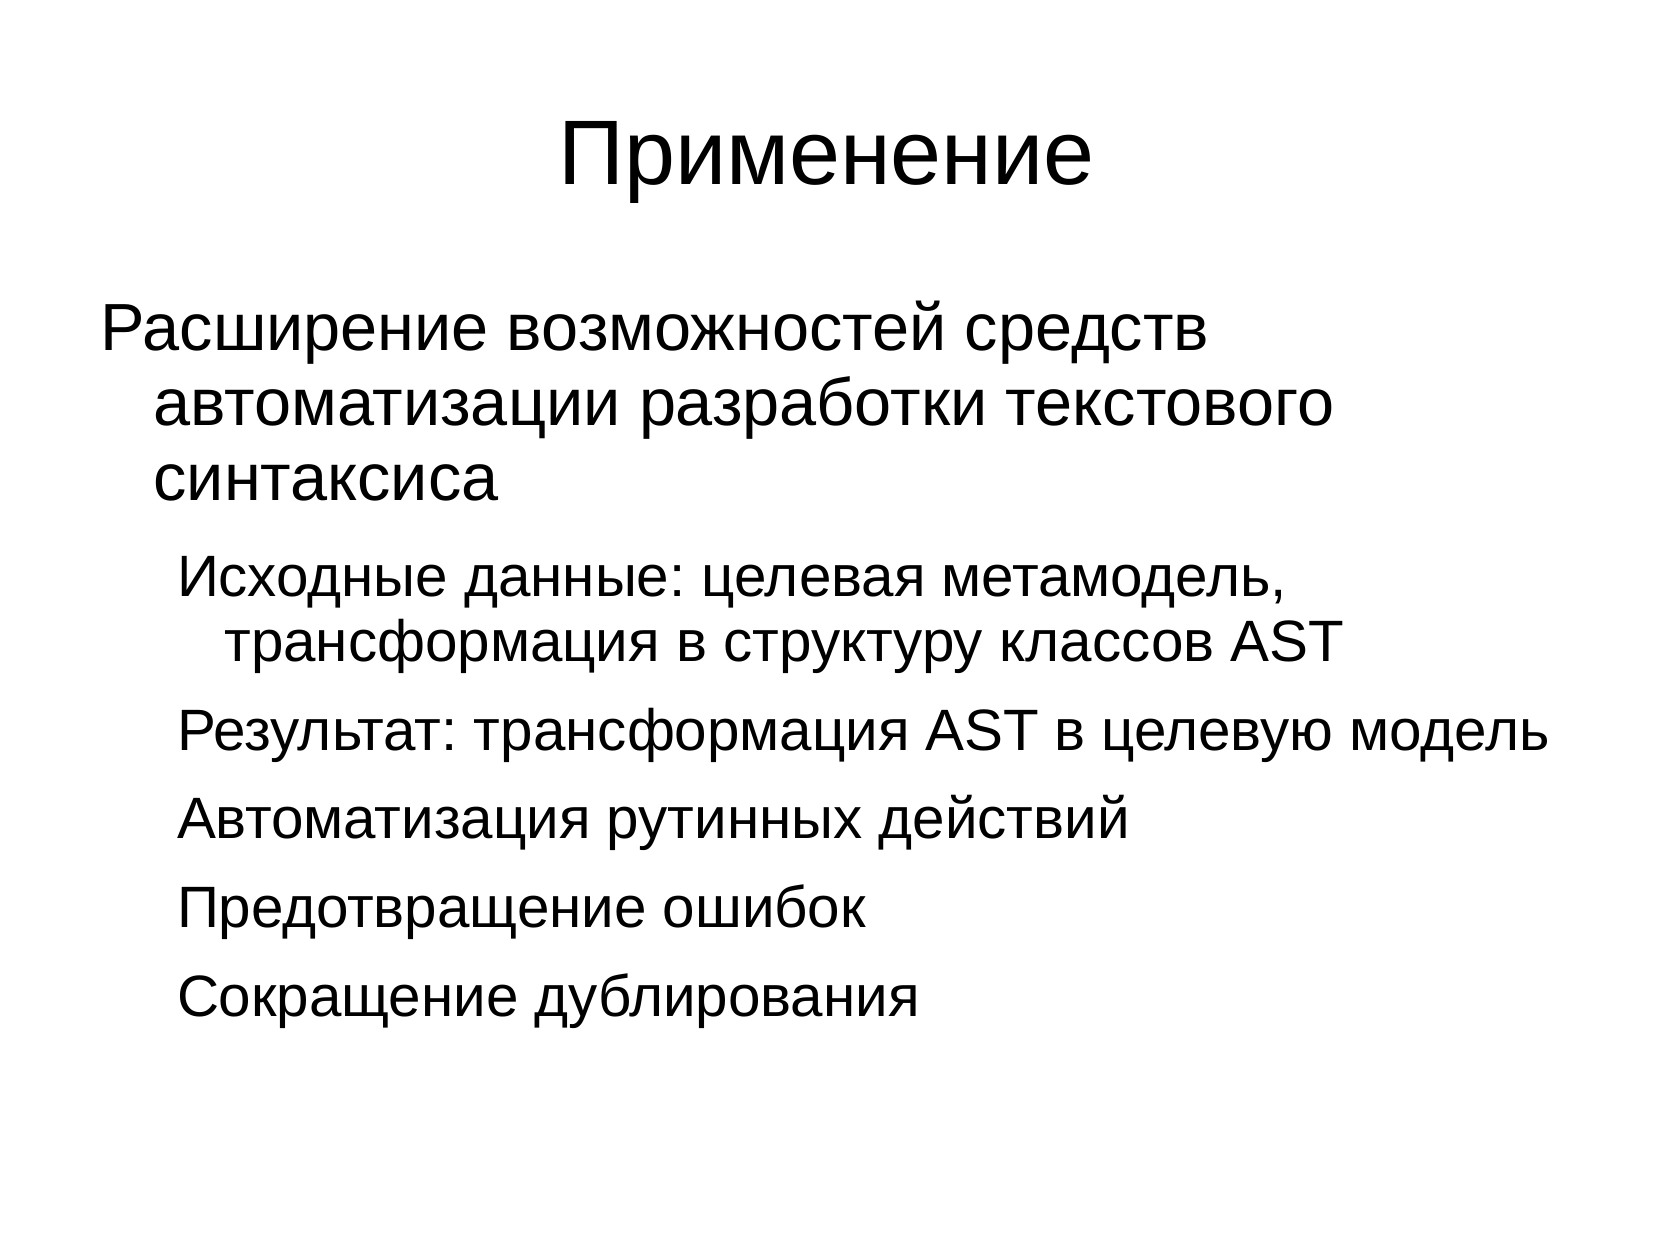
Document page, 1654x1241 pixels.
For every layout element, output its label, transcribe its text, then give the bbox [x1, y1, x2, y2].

title Применение [82, 56, 1571, 250]
list Расширение возможностей средств автоматизации разработки текстового синтаксиса Исходные данные: целевая метамодель, трансформация в структуру классов AST Результат: трансформация AST в целевую модель Автоматизация рутинных действий Предотвращение ошибок Сокращение дублирования [82, 290, 1571, 1094]
